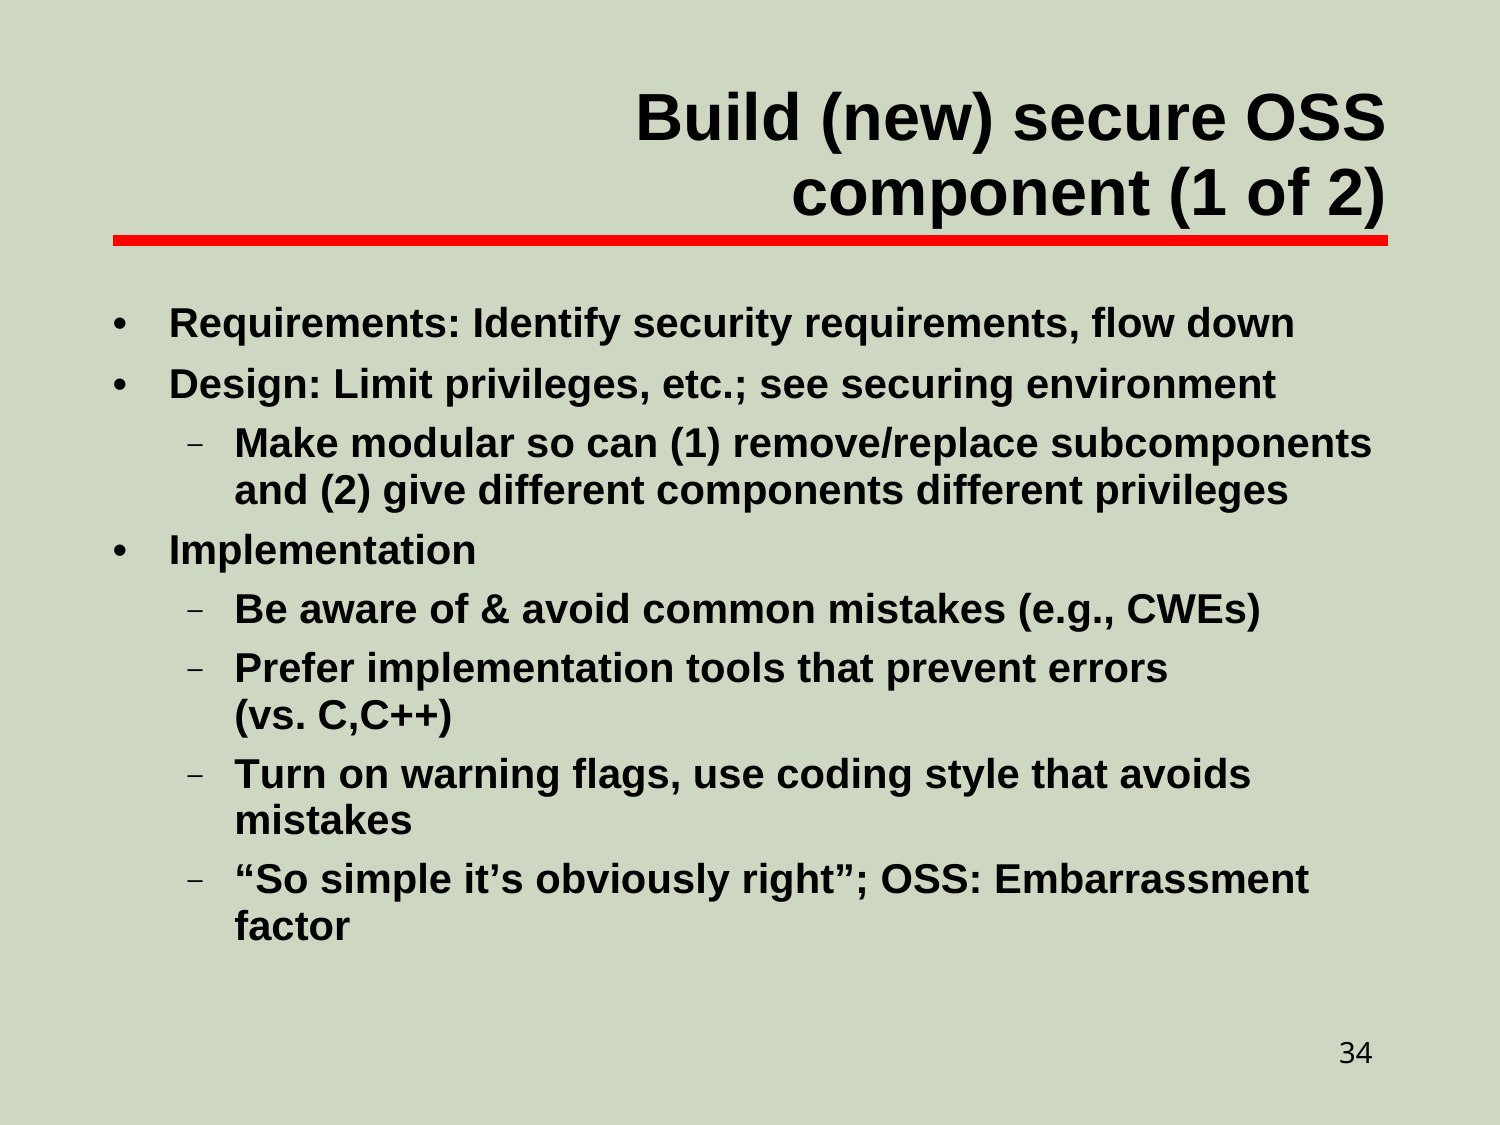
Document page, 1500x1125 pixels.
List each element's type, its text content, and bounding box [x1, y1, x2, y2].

list Requirements: Identify security requirements, flow down Design: Limit privileges, etc.; see securing environment Make modular so can (1) remove/replace subcomponents and (2) give different components different privileges Implementation Be aware of & avoid common mistakes (e.g., CWEs) Prefer implementation tools that prevent errors (vs. C,C++) Turn on warning flags, use coding style that avoids mistakes “So simple it’s obviously right”; OSS: Embarrassment factor [112, 299, 1388, 1084]
title Build (new) secure OSS component (1 of 2) [337, 79, 1388, 230]
